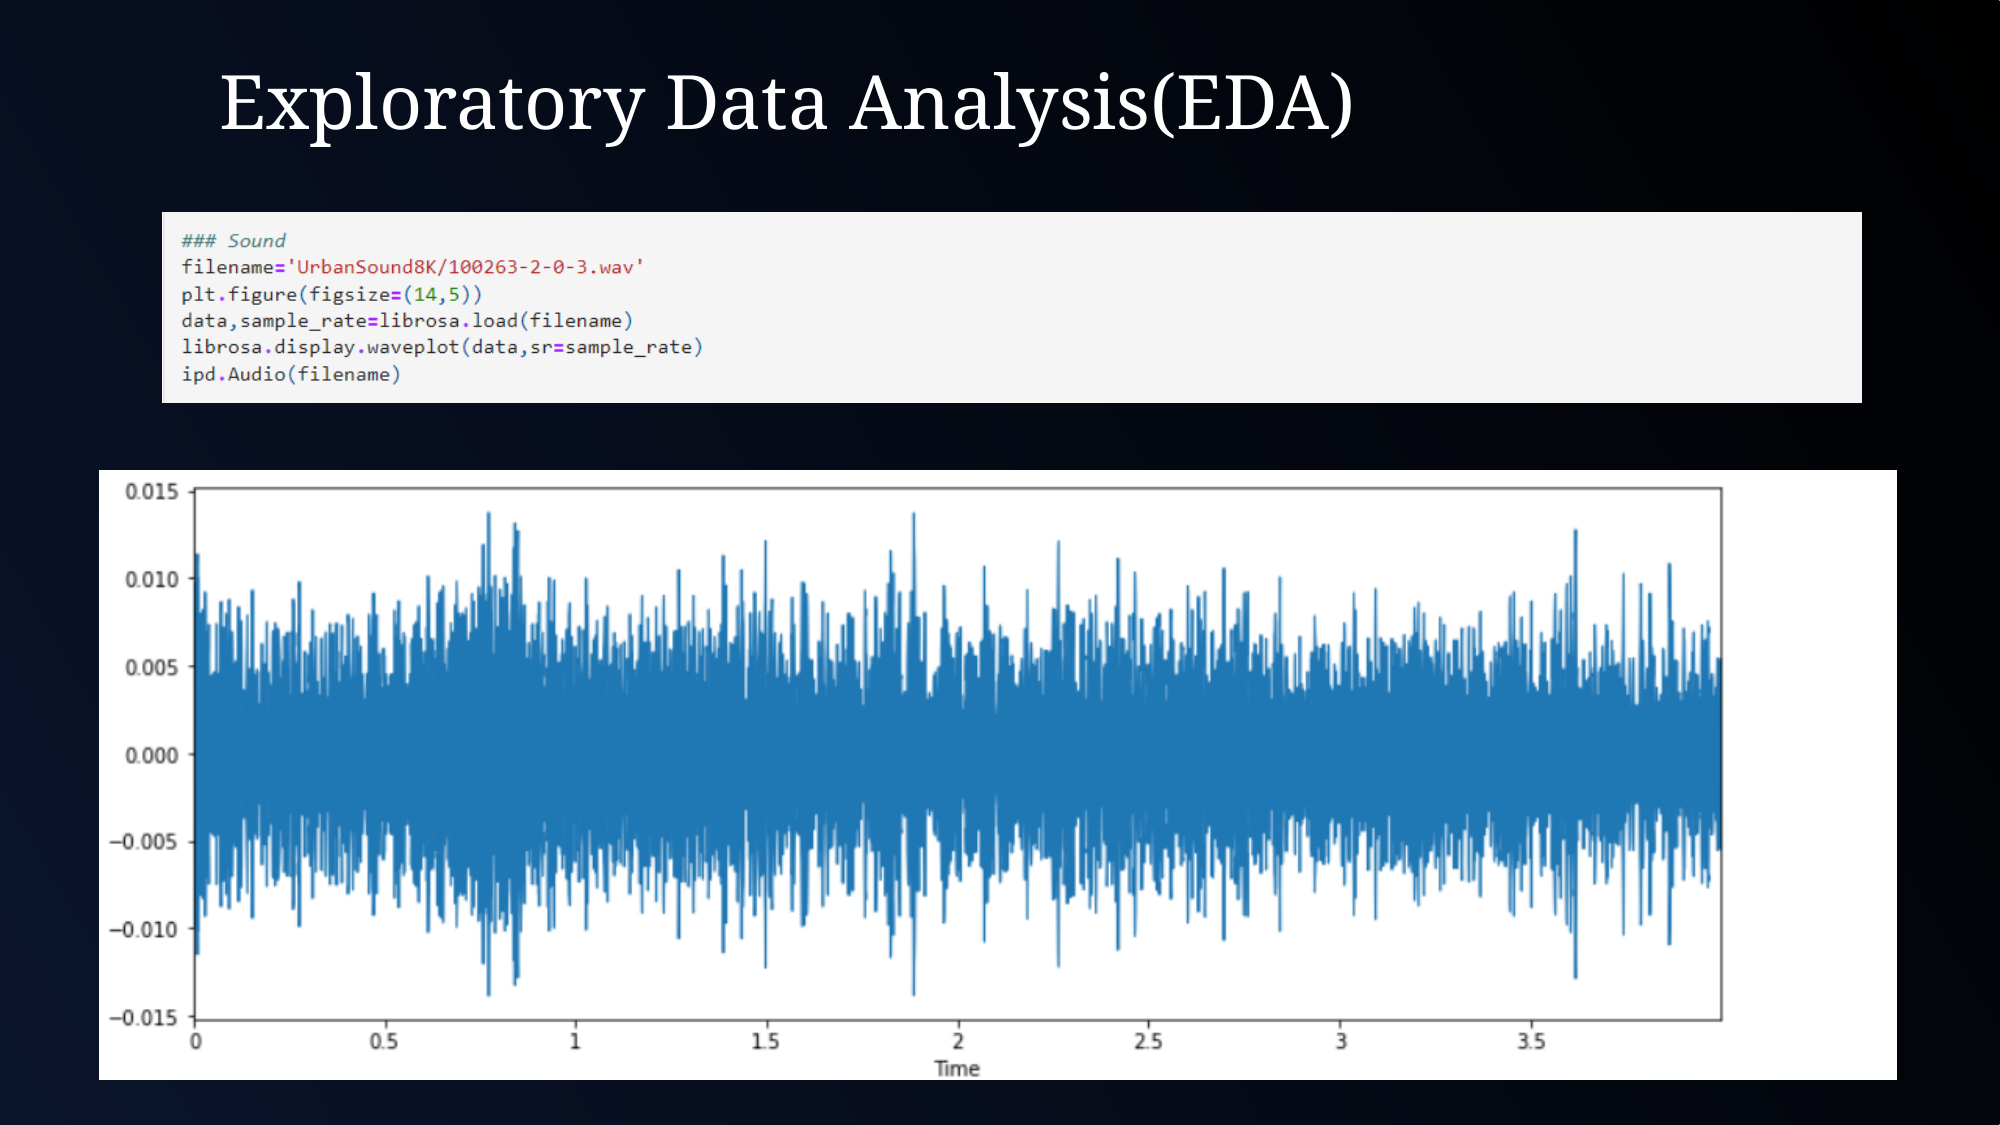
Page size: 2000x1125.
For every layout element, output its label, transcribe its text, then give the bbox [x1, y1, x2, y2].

picture [162, 212, 1862, 403]
picture [99, 470, 1897, 1080]
title Exploratory Data Analysis(EDA) [199, 45, 1900, 246]
